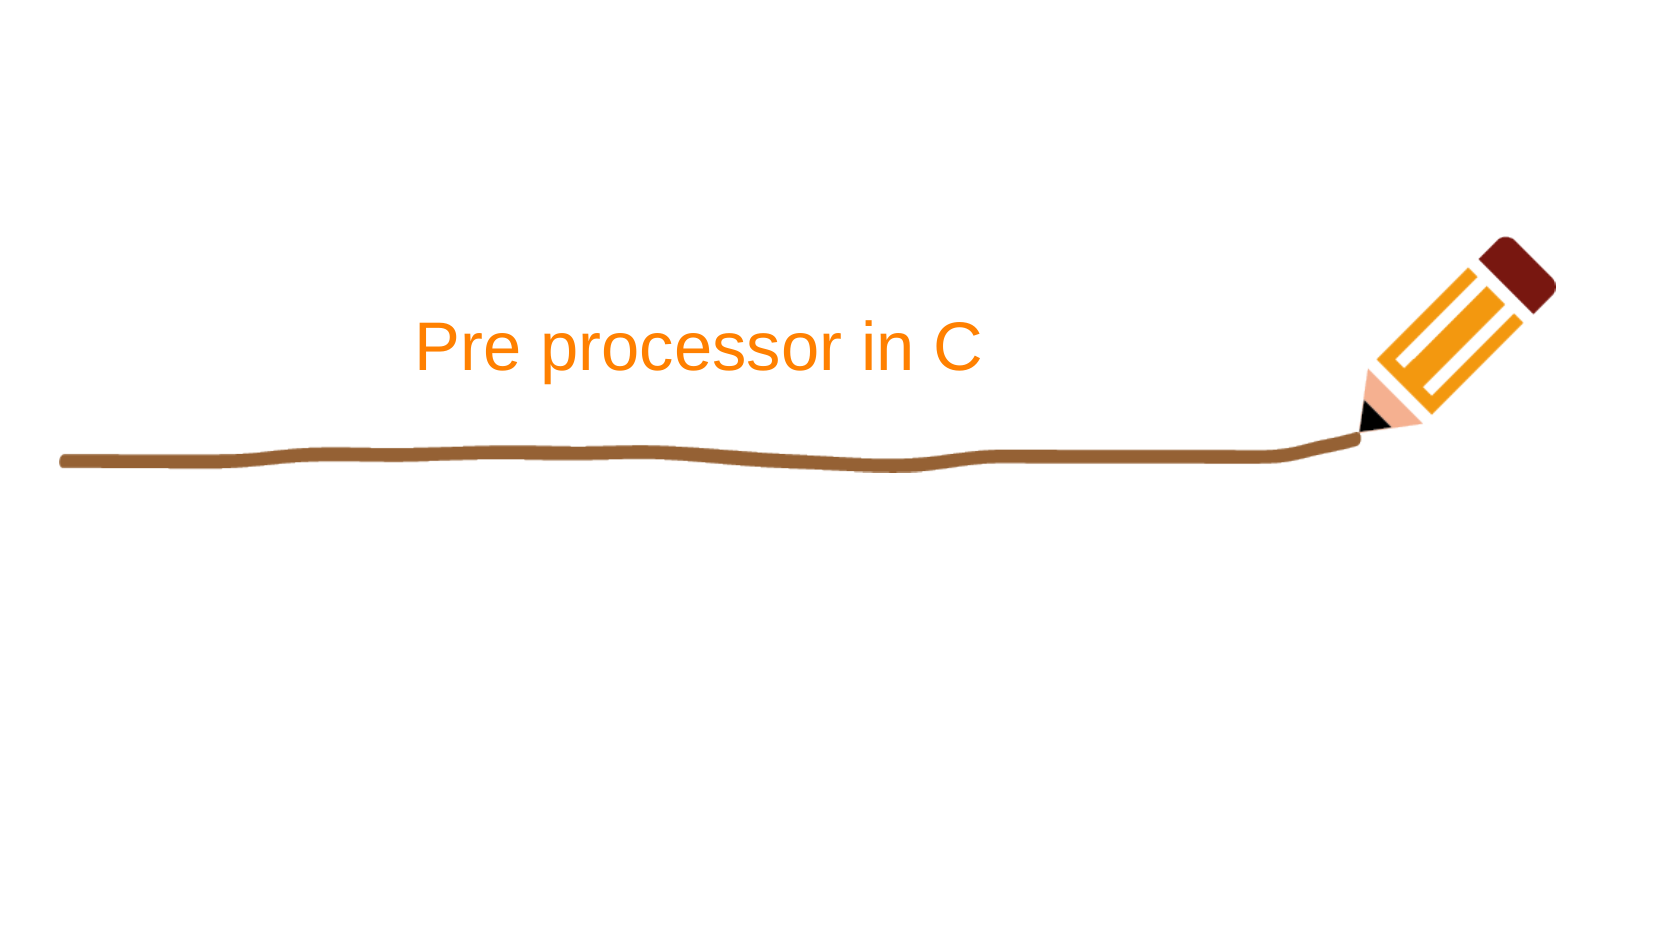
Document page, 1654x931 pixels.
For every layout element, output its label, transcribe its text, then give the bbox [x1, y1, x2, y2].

picture [59, 236, 1556, 473]
title Pre processor in C [88, 265, 1329, 429]
